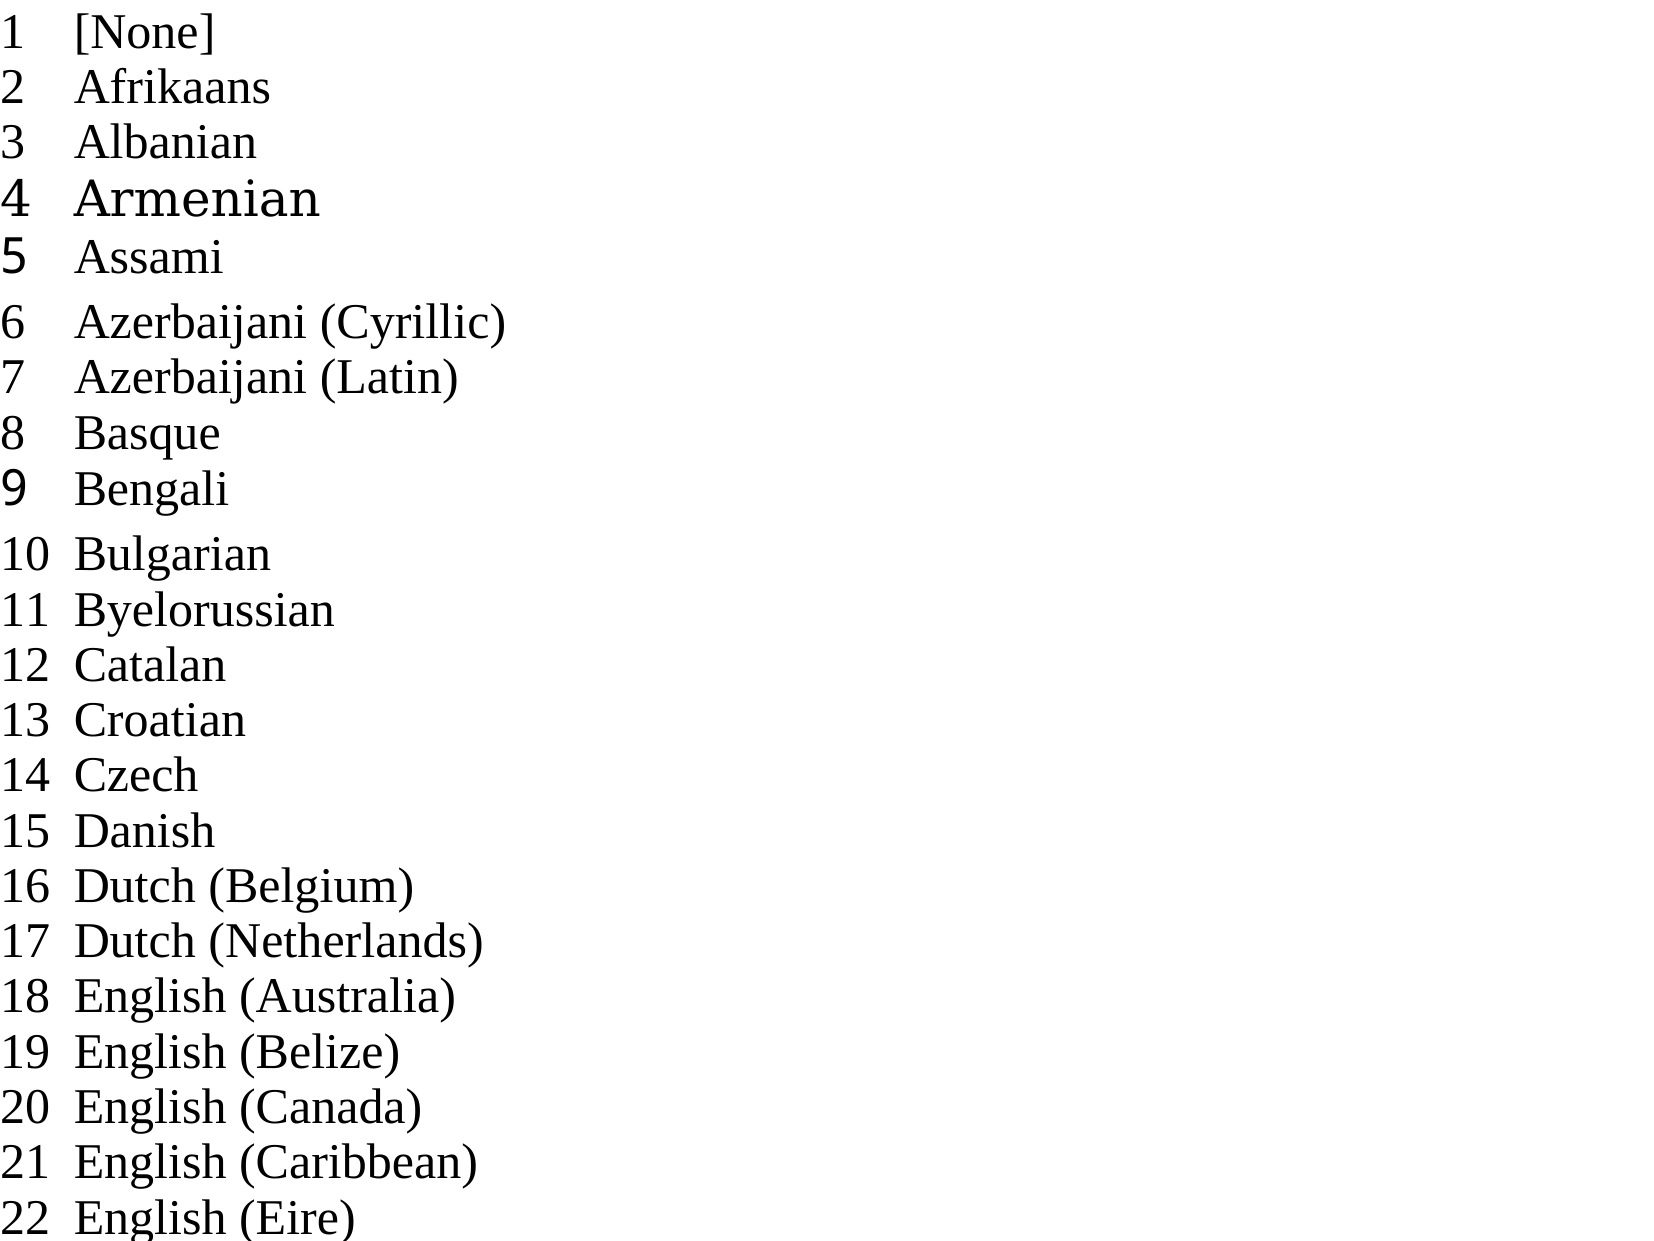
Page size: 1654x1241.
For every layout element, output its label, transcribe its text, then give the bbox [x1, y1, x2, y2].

text_box 142 8 49 1 [None] 2 Afrikaans 3 Albanian 4 Armenian 5 Assami 6 Azerbaijani (Cyrillic) 7 Azerbaijani (Latin) 8 Basque 9 Bengali 10 Bulgarian 11 Byelorussian 12 Catalan 13 Croatian 14 Czech 15 Danish 16 Dutch (Belgium) 17 Dutch (Netherlands) 18 English (Australia) 19 English (Belize) 20 English (Canada) 21 English (Caribbean) 22 English (Eire) 23 English (Jamaica) 24 English (New Zealand) 25 English (Philippines) 26 English (South Africa) 27 English (Trinidad) 28 English (UK) 29 English (USA) 30 English (Zimbabwe) 31 Esperanto 32 Estonian 33 Faroese 34 Farsi 35 Finnish 36 French (Belgium) 37 French (Canada) 38 French (France) 39 French (Luxembourg) 40 French (Monaco) 41 French (Switzerland) 42 German (Austria) 43 German (Germany) 44 German (Lichtenstein) 45 German (Luxembourg) 46 German (Switzerland) 47 Greek 48 Hungarian 49 Icelandic 50 Indonesian 51 Italian (Italy) 52 Italian (Switzerland) 53 Kashmiri (India) 54 Kashmiri (Kashmir) 55 Kazak 56 Kinyarwanda (Rwanda) 57 Konkani 58 Latin 59 Latvian 60 Lithuanian (classical) 61 Lithuanian (Lithuania) 62 Macedonian 63 Malay (Brunei Darusalam) 64 Malay (Malaysia) 65 Malayalam 66 Manipuri 67 Maori (New Zealand) 68 Nepali (India) 69 Nepali (Nepal) 70 Norwegian (Bokmål) 71 Norwegian (Nynorsk) 72 Oriya 73 Polish 74 Portuguese (Brazil) 75 Portuguese (Portugal) 76 Rhaeto-Romance 77 Romanian 78 Russian 79 Sanskrit 80 Serbian (Cyrillic) 81 Serbian (Latin) 82 Sindhi 83 Slovakian 84 Slovenian 85 Spanish (Argentina) 86 Spanish (Bolivia) 87 Spanish (Chile) 88 Spanish (Colombia) 89 Spanish (Costa Rica) 90 Spanish (Dom. Rep.) 91 Spanish (El Salvador) 92 Spanish (Equador) 93 Spanish (Guatemala) 94 Spanish (Honduras) 95 Spanish (Mexico) 96 Spanish (Modern) 97 Spanish (Nicaragua) 98 Spanish (Panama) 99 Spanish (Paraguay) 100 Spanish (Peru) 101 Spanish (Puerto Rico) 102 Spanish (Spain) 103 Spanish (Uruguay) 104 Spanish (Venezuela) 105 Swahili 106 Swedish (Finland) 107 Swedish (Sweden) 108 Tatar 109 Turkish 110 Ukrainian 111 Uzbek (Cyrillic) 112 Uzbek (Latin) 113 Welsh 1 [None] 2 Chinese 3 Chinese (Hong Kong) 4 Chinese (Macau) 5 Chinese (simplified) 6 Chinese (Singapore) 7 Chinese (traditional) 8 Japanese 9 Korean 1 [None] 2 Arabic 3 Arabic (Algerian) 4 Arabic (Bahrain) 5 Arabic (Egypt) 6 Arabic (Iraq) 7 Arabic (Jordan) 8 Arabic (Kuwait) 9 Arabic (Lebanon) 10 Arabic (Libya) 11 Arabic (Morocco) 12 Arabic (Oman) 13 Arabic (Qatar) 14 Arabic (Saudi Arabia) 15 Arabic (Syria) 16 Arabic (Tunisia) 17 Arabic (UAE) 18 Arabic (Yemen) 19 Gujarati 20 Hebrew 21 Hindi 22 Kannada 23 Marathi 24 Punjabi 25 Tamil 26 Telugu 27 Thai 28 Urdu 29 Urdu (India) 30 Urdu (Pakistan) [0, 0, 1654, 1241]
